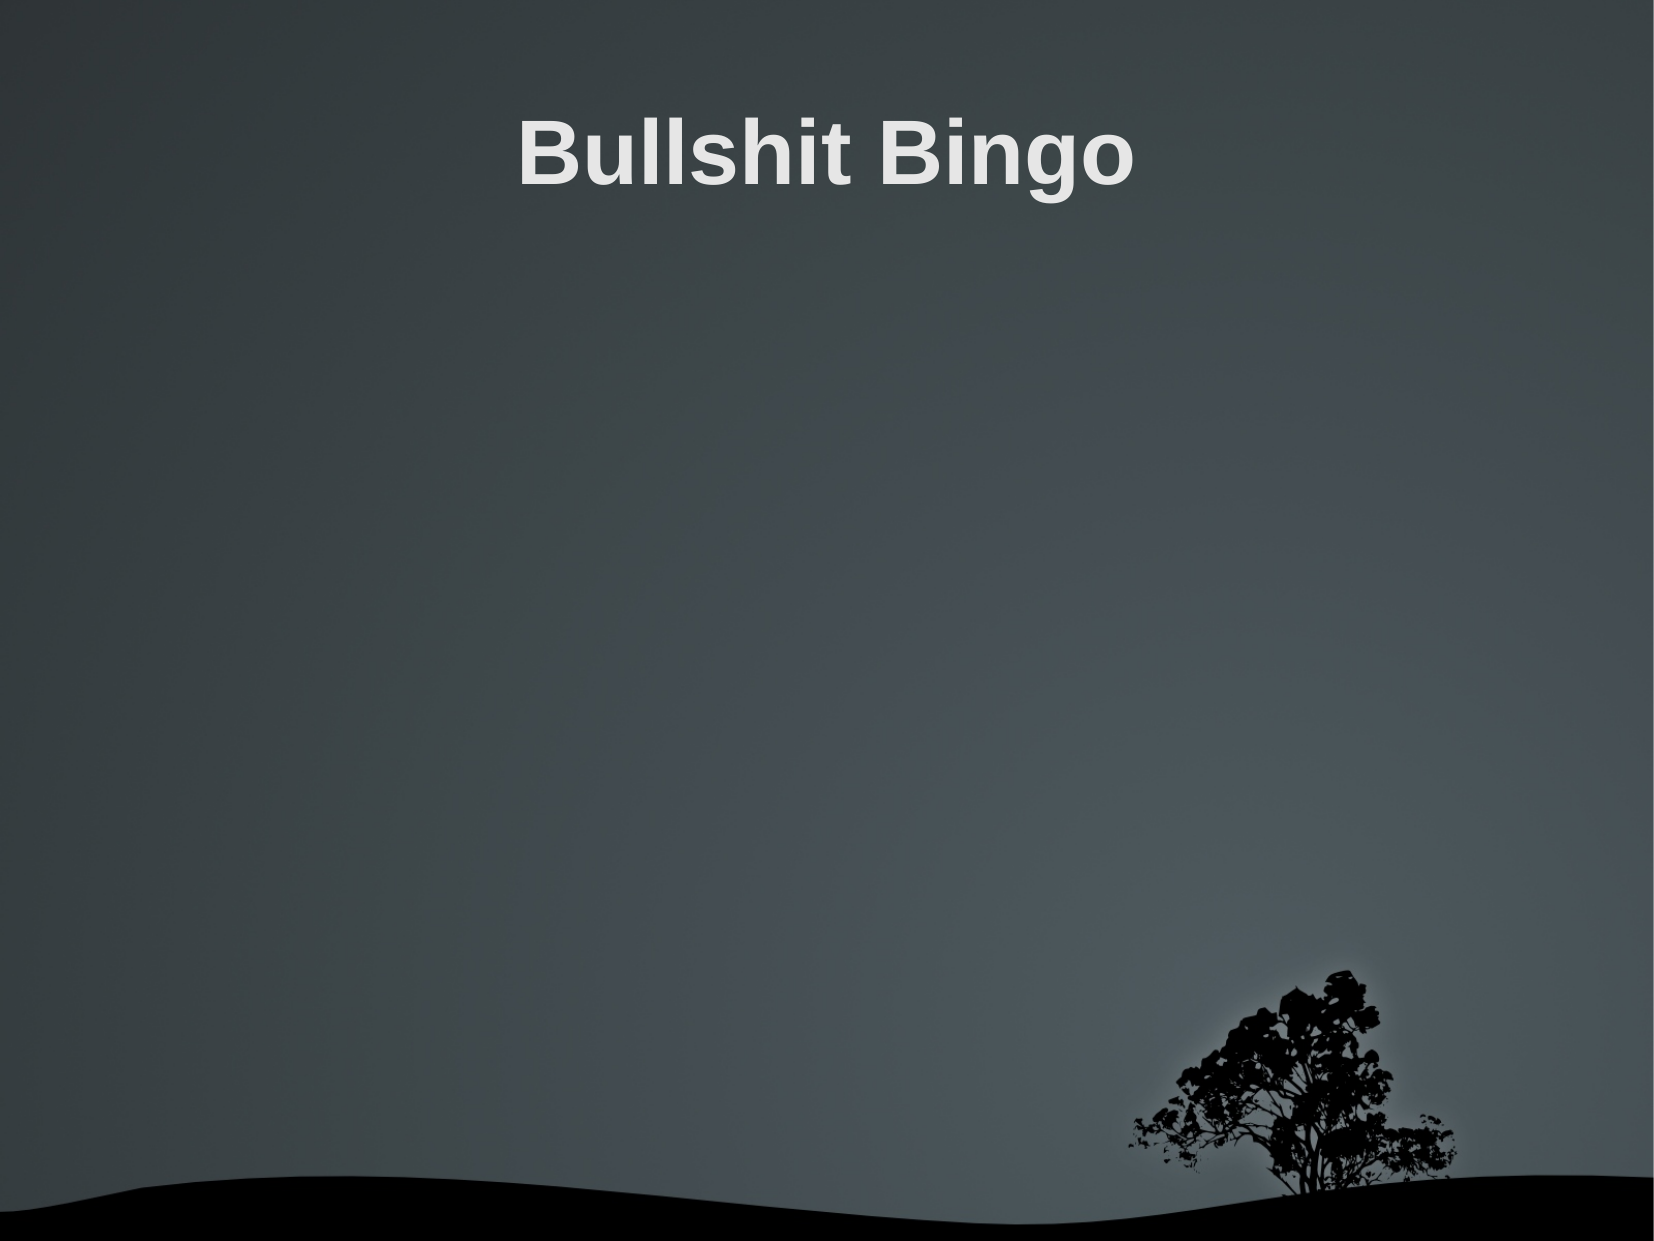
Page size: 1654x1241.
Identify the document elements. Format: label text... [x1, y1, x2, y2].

title Bullshit Bingo [82, 49, 1571, 257]
picture [0, 0, 1654, 1241]
